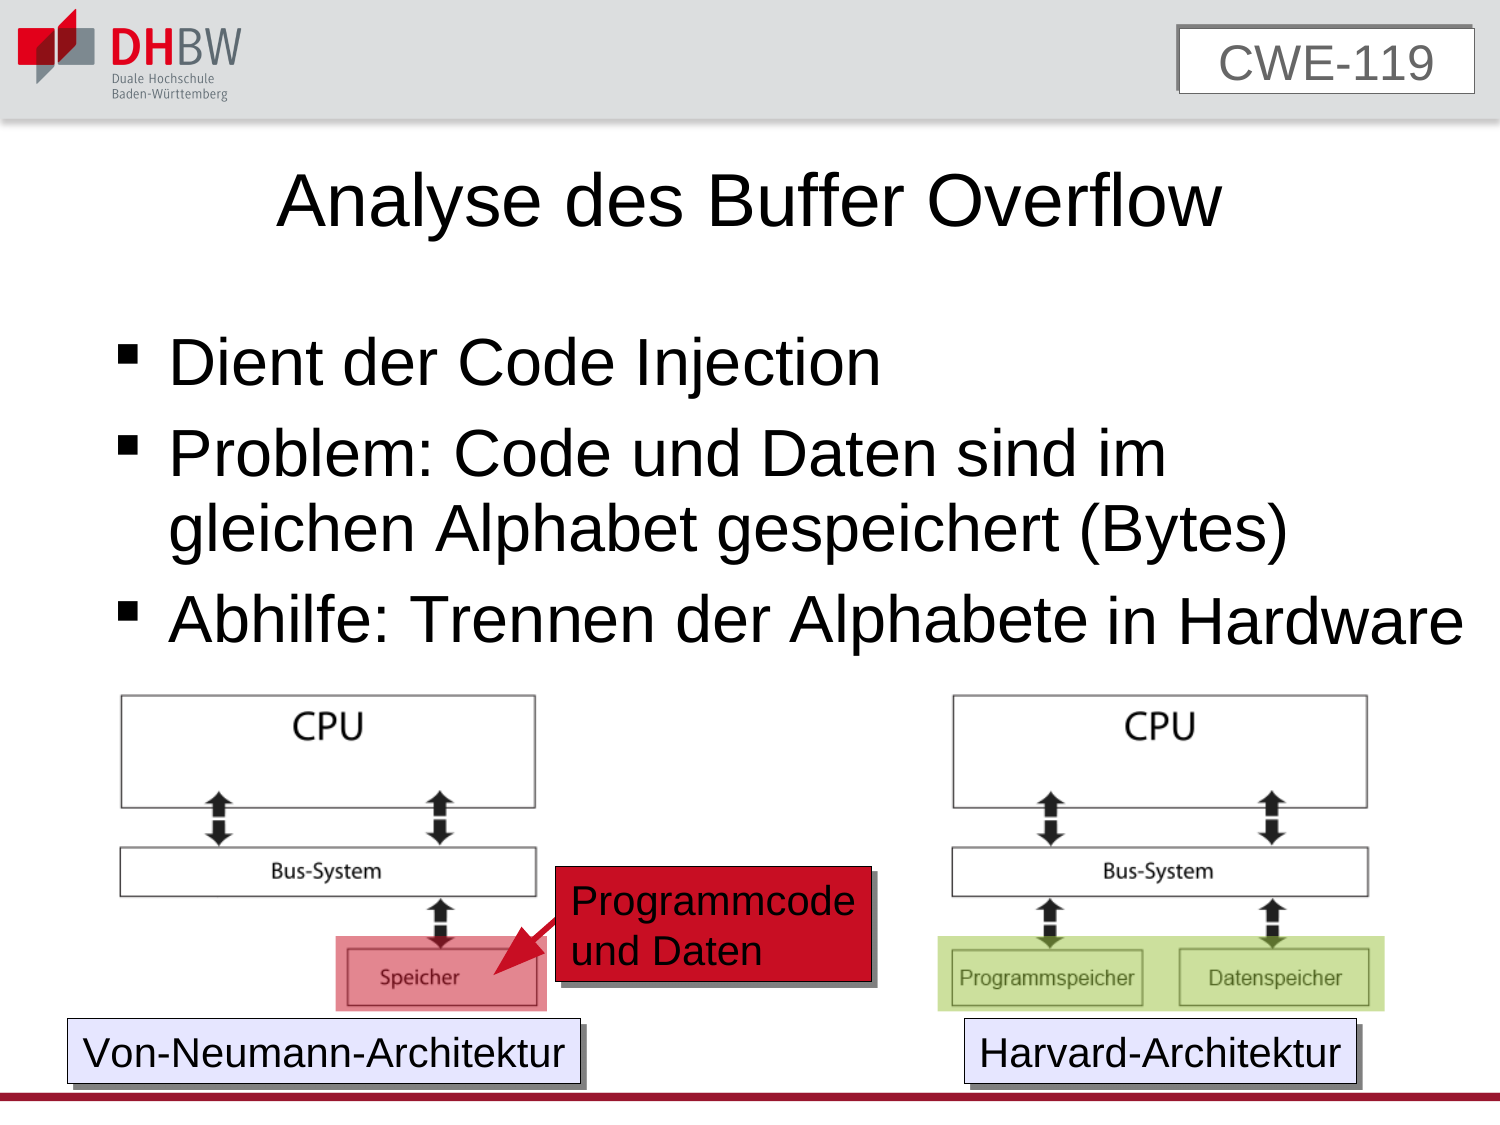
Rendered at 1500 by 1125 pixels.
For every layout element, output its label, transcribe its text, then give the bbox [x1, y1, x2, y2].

title Analyse des Buffer Overflow [0, 134, 1500, 266]
list in Hardware [1106, 583, 1485, 659]
list Dient der Code Injection Problem: Code und Daten sind im gleichen Alphabet gespeichert (Bytes) [112, 324, 1388, 579]
picture [0, 0, 1500, 134]
text_box [937, 936, 1385, 1012]
list Abhilfe: Trennen der Alphabete [112, 581, 1388, 657]
text_box Programmcode und Daten [555, 866, 872, 982]
text_box CWE-119 [1179, 28, 1475, 94]
text_box [335, 936, 547, 1012]
text_box Von-Neumann-Architektur [67, 1018, 581, 1084]
picture [0, 266, 1500, 1121]
text_box Harvard-Architektur [964, 1018, 1357, 1084]
